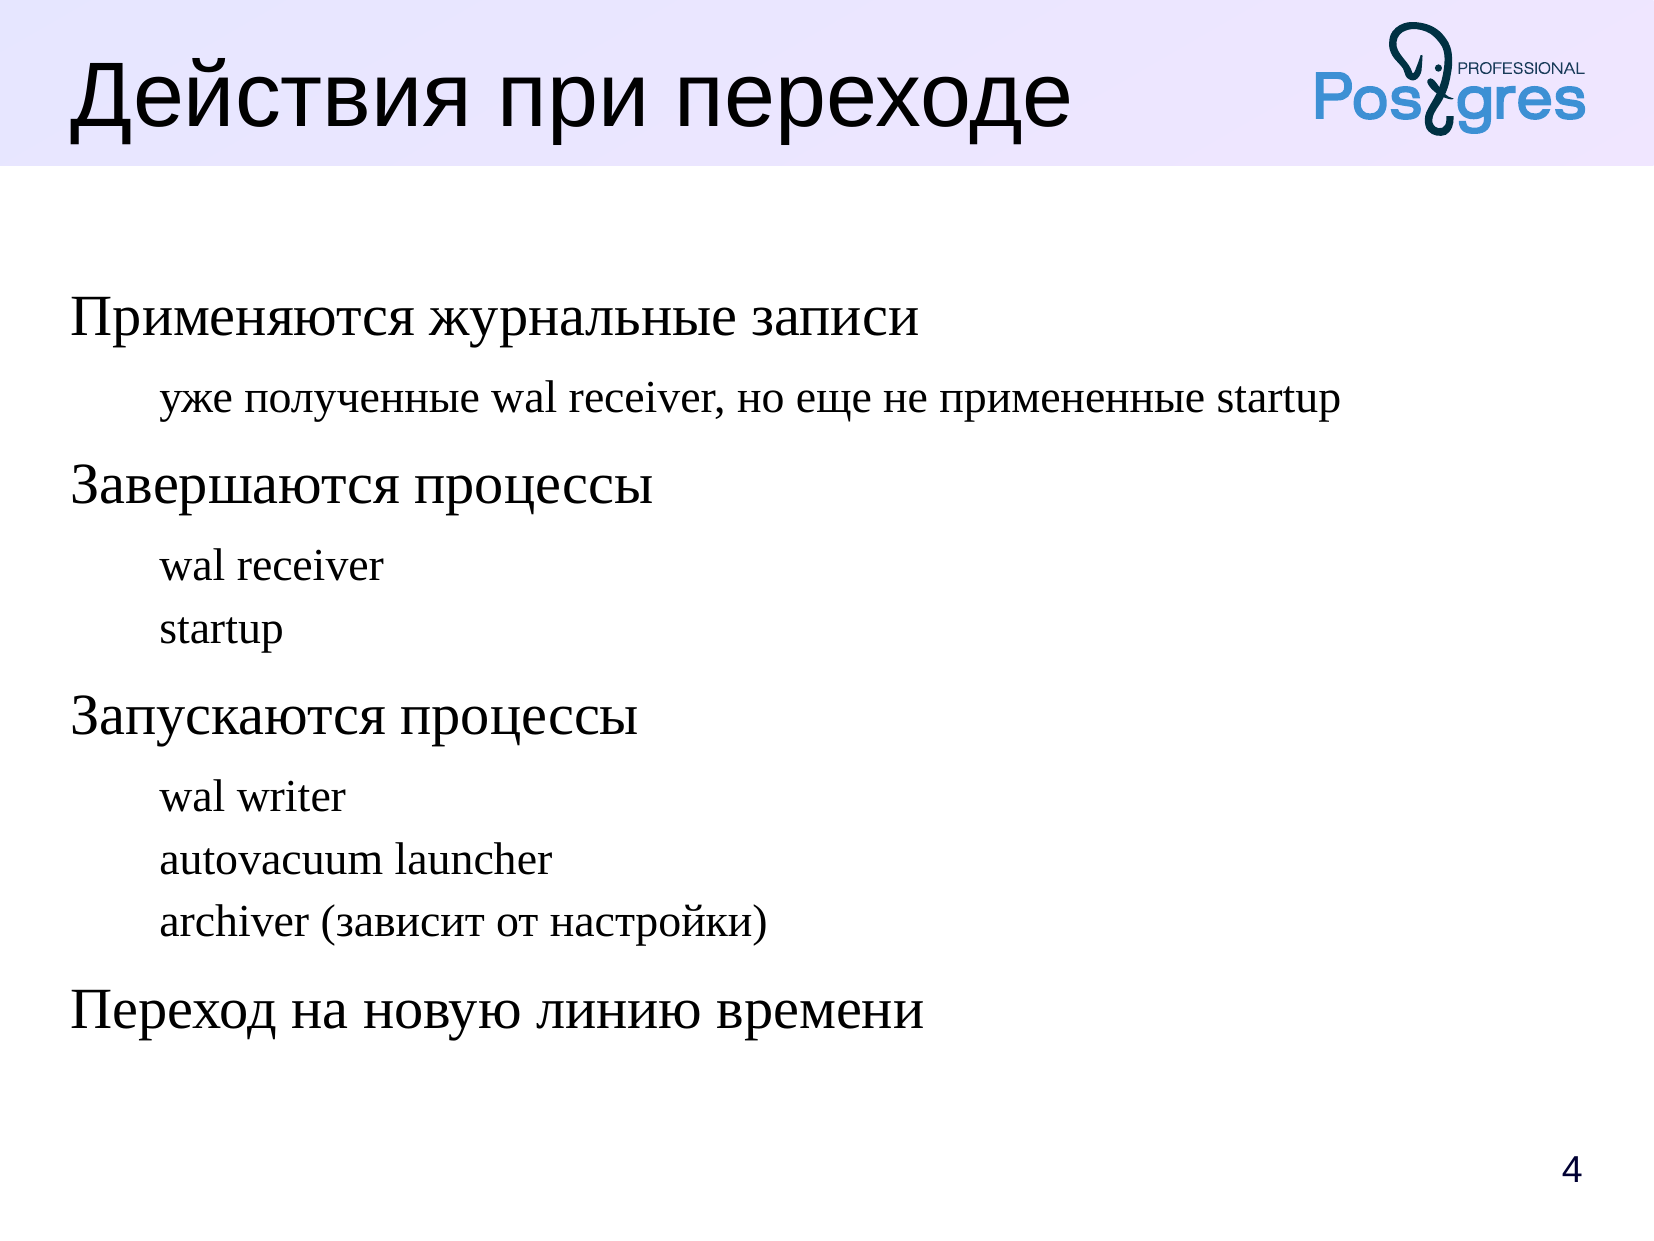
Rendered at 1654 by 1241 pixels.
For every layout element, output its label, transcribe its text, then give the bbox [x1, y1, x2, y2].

title Действия при переходе [70, 43, 1246, 147]
list Применяются журнальные записи уже полученные wal receiver, но еще не примененные startup Завершаются процессы wal receiver startup Запускаются процессы wal writer autovacuum launcher archiver (зависит от настройки) Переход на новую линию времени [70, 283, 1583, 1141]
